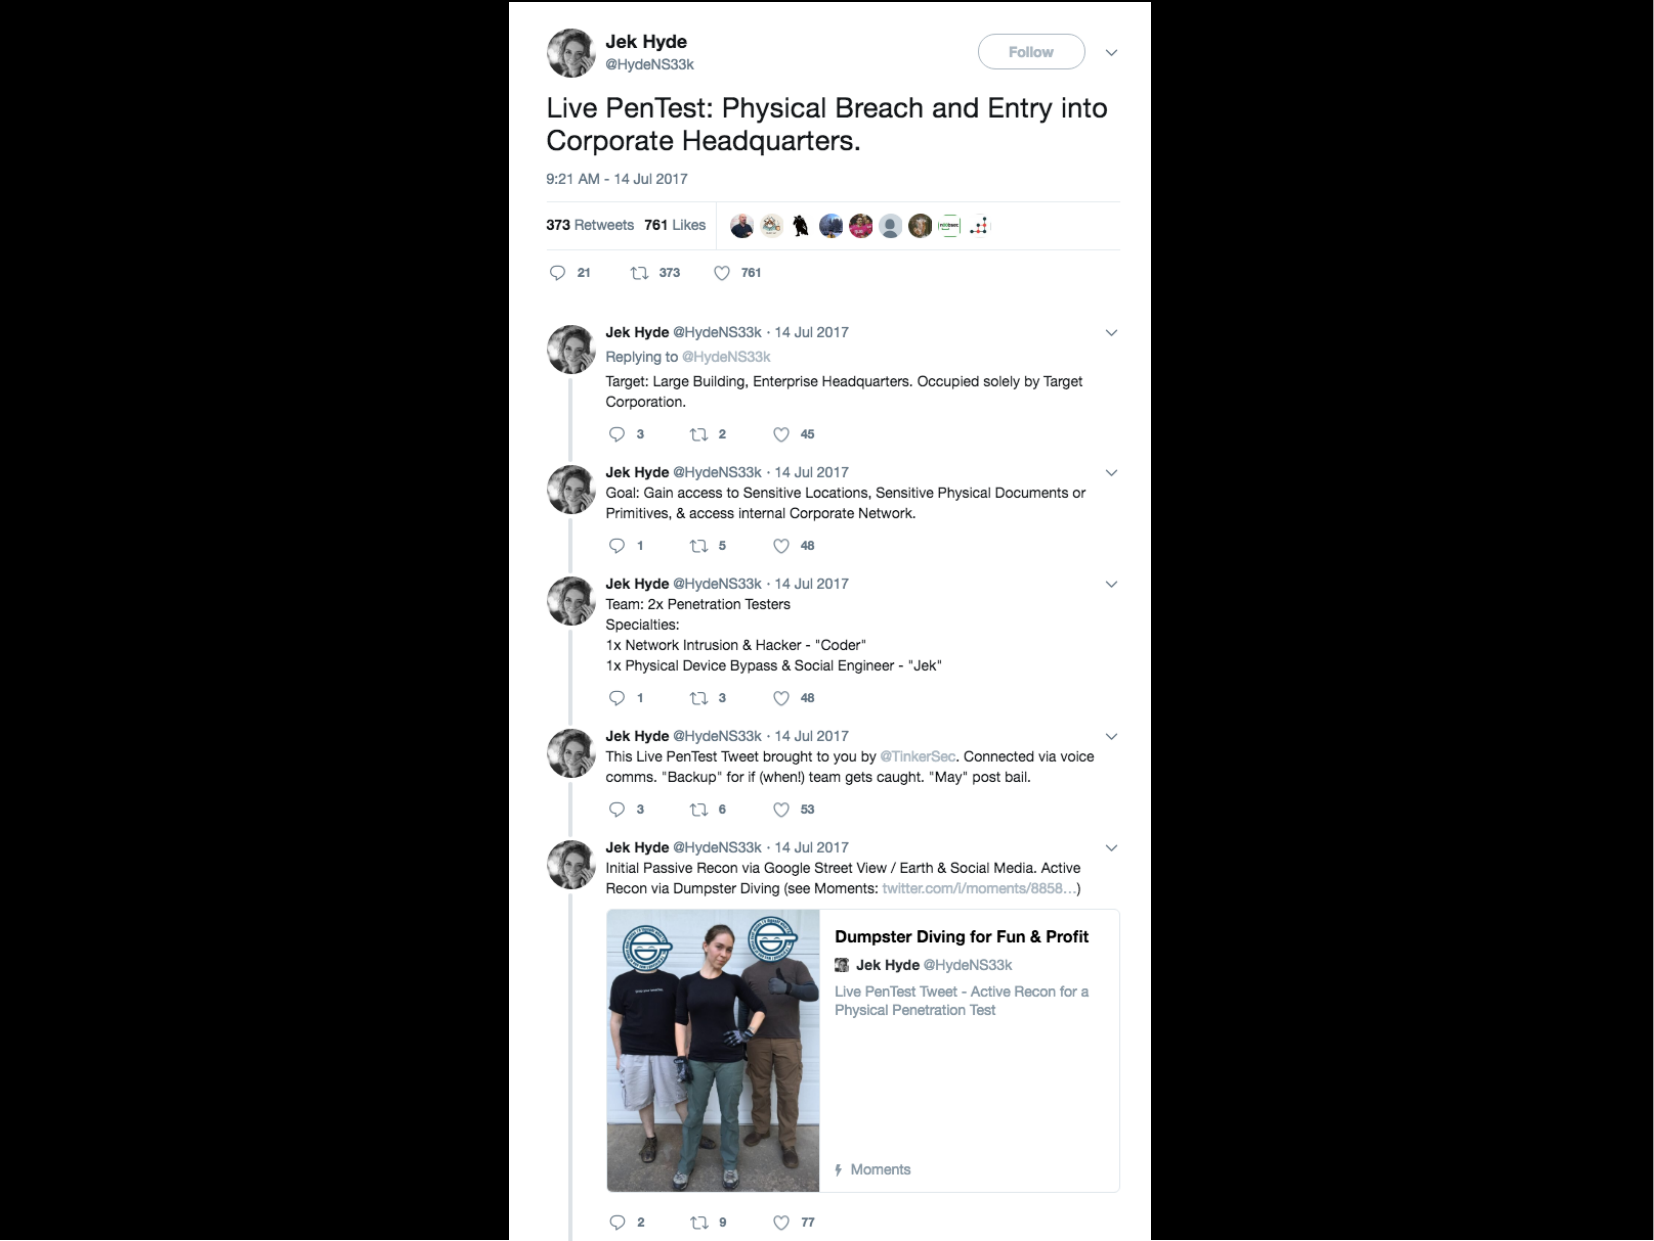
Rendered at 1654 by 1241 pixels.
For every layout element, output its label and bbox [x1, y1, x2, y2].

picture [509, 2, 1151, 1241]
